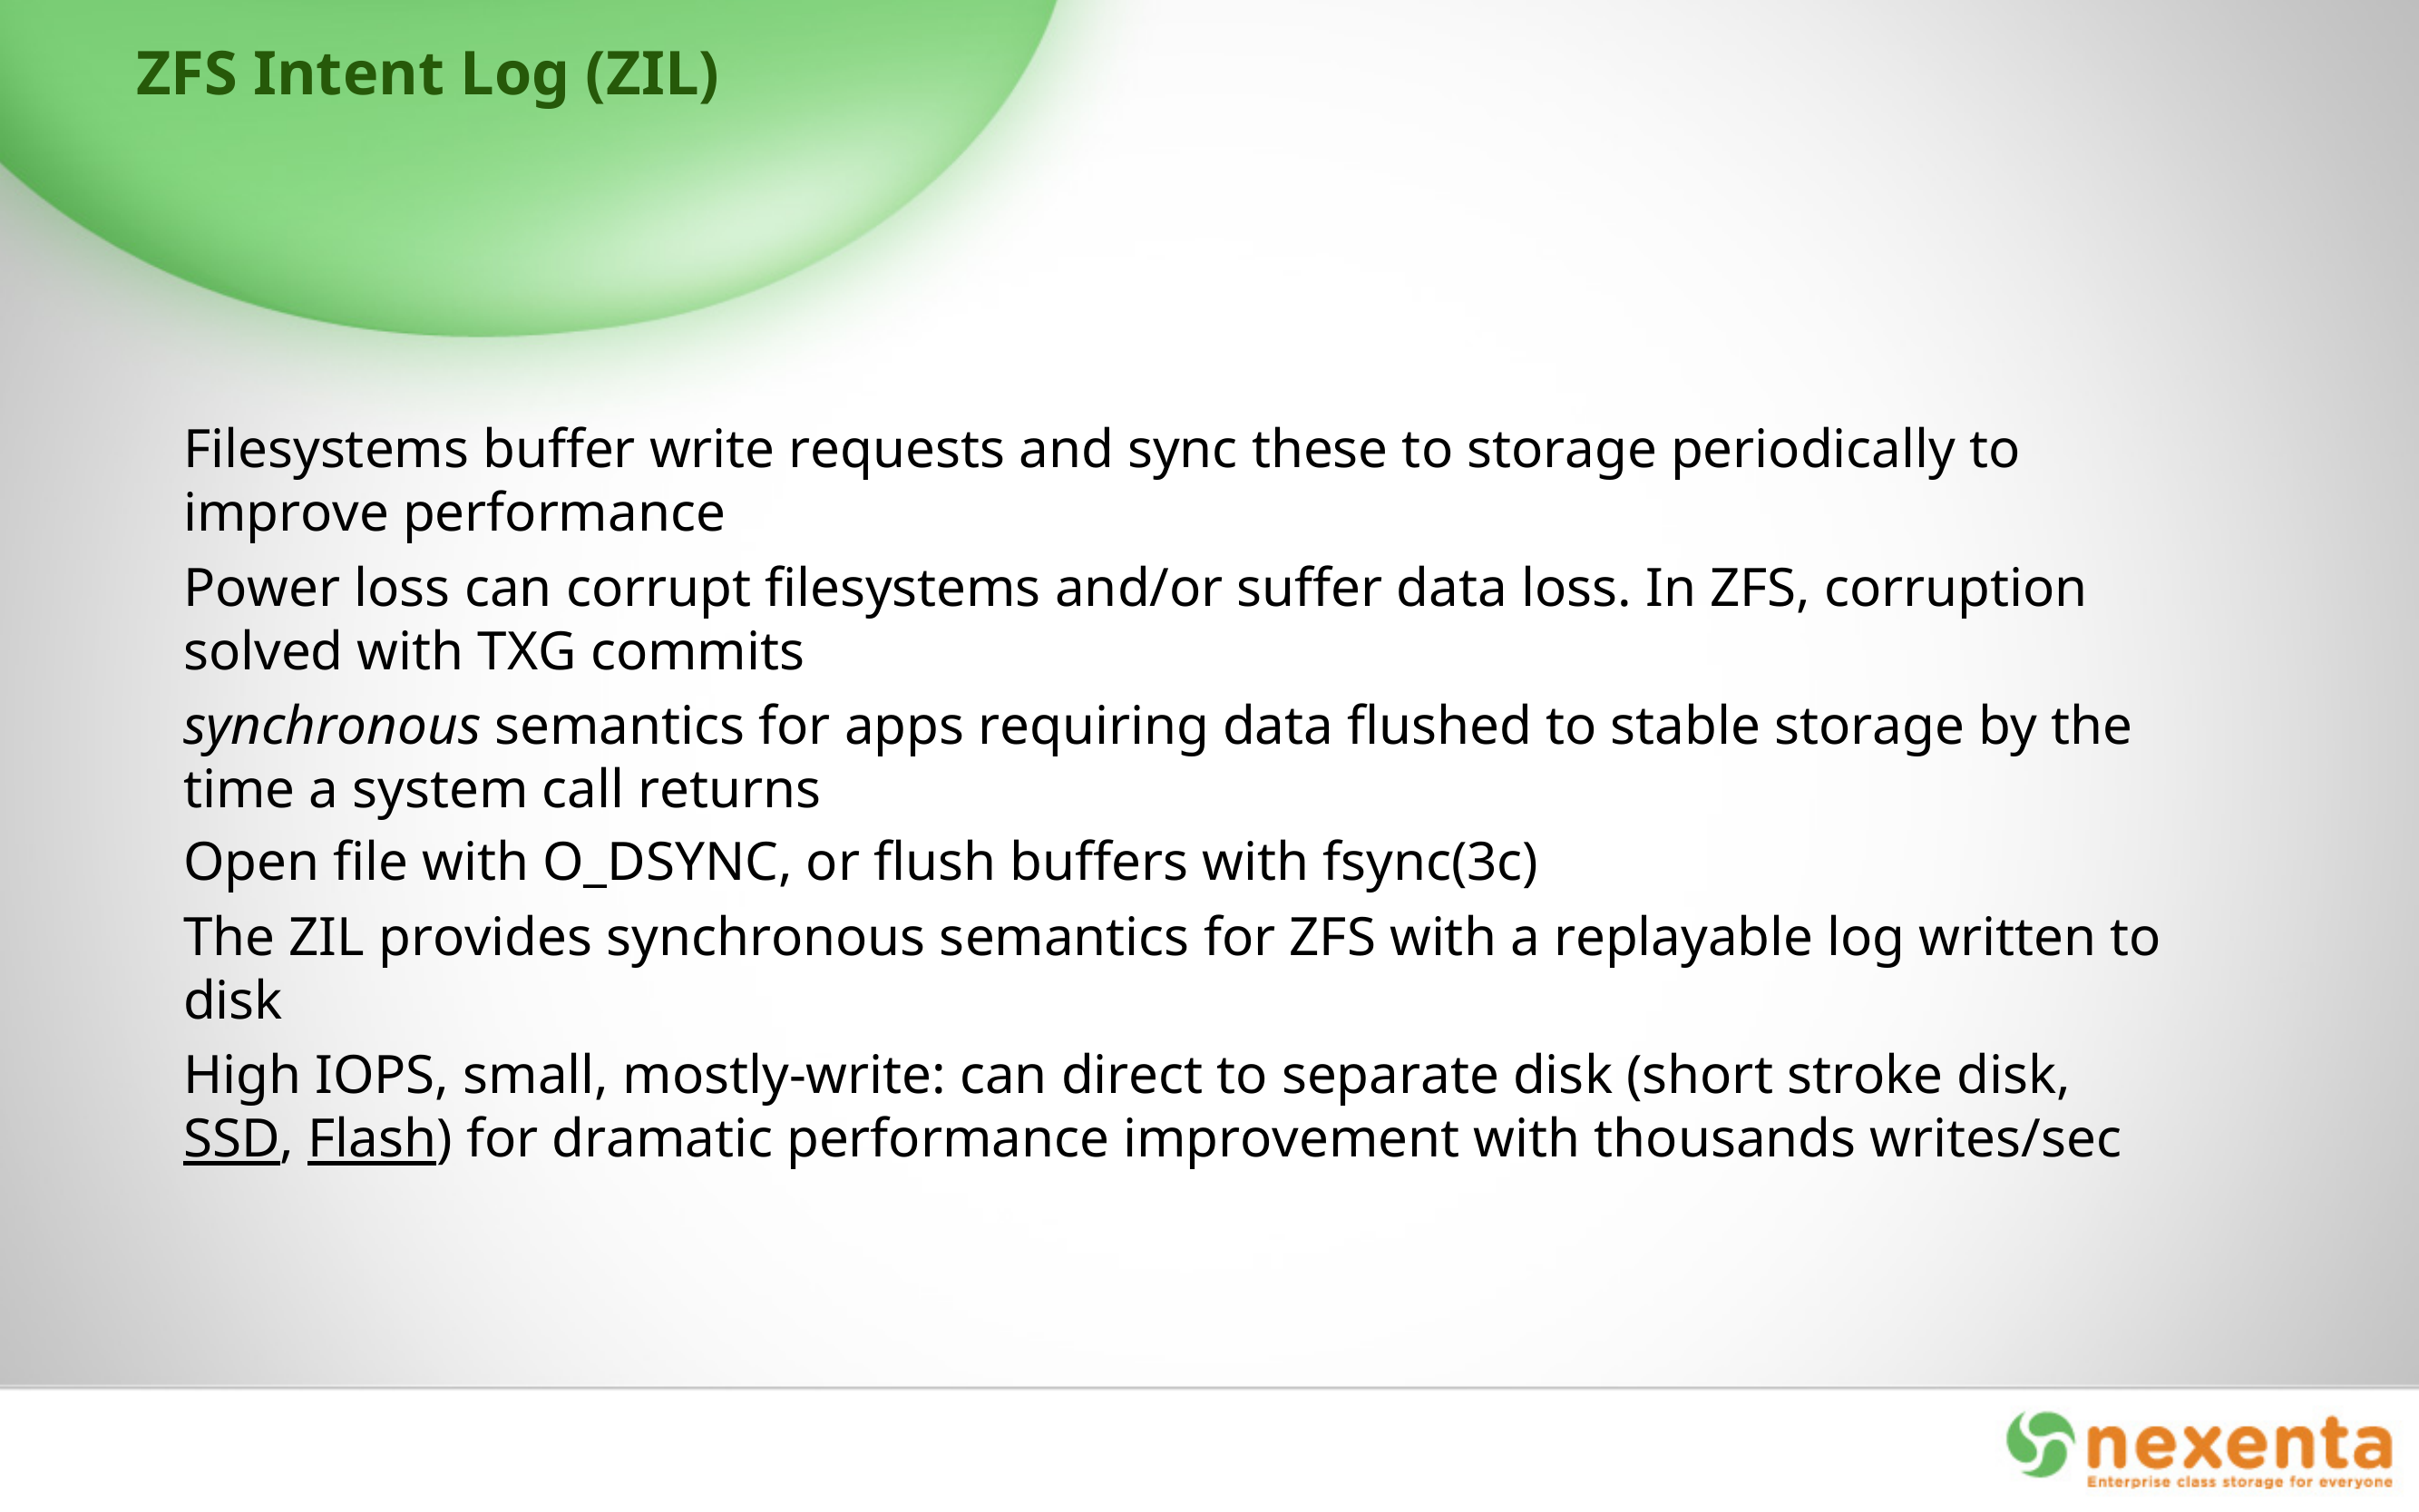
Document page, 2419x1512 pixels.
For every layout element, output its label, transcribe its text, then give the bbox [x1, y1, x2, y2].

picture [0, 0, 2419, 1512]
text_box ZFS Intent Log (ZIL) [135, 34, 978, 219]
text_box Filesystems buffer write requests and sync these to storage periodically to improve performance Power loss can corrupt filesystems and/or suffer data loss. In ZFS, corruption solved with TXG commits synchronous semantics for apps requiring data flushed to stable storage by the time a system call returns Open file with O_DSYNC, or flush buffers with fsync(3c) The ZIL provides synchronous semantics for ZFS with a replayable log written to disk High IOPS, small, mostly-write: can direct to separate disk (short stroke disk, SSD, Flash) for dramatic performance improvement with thousands writes/sec [170, 408, 2178, 1293]
